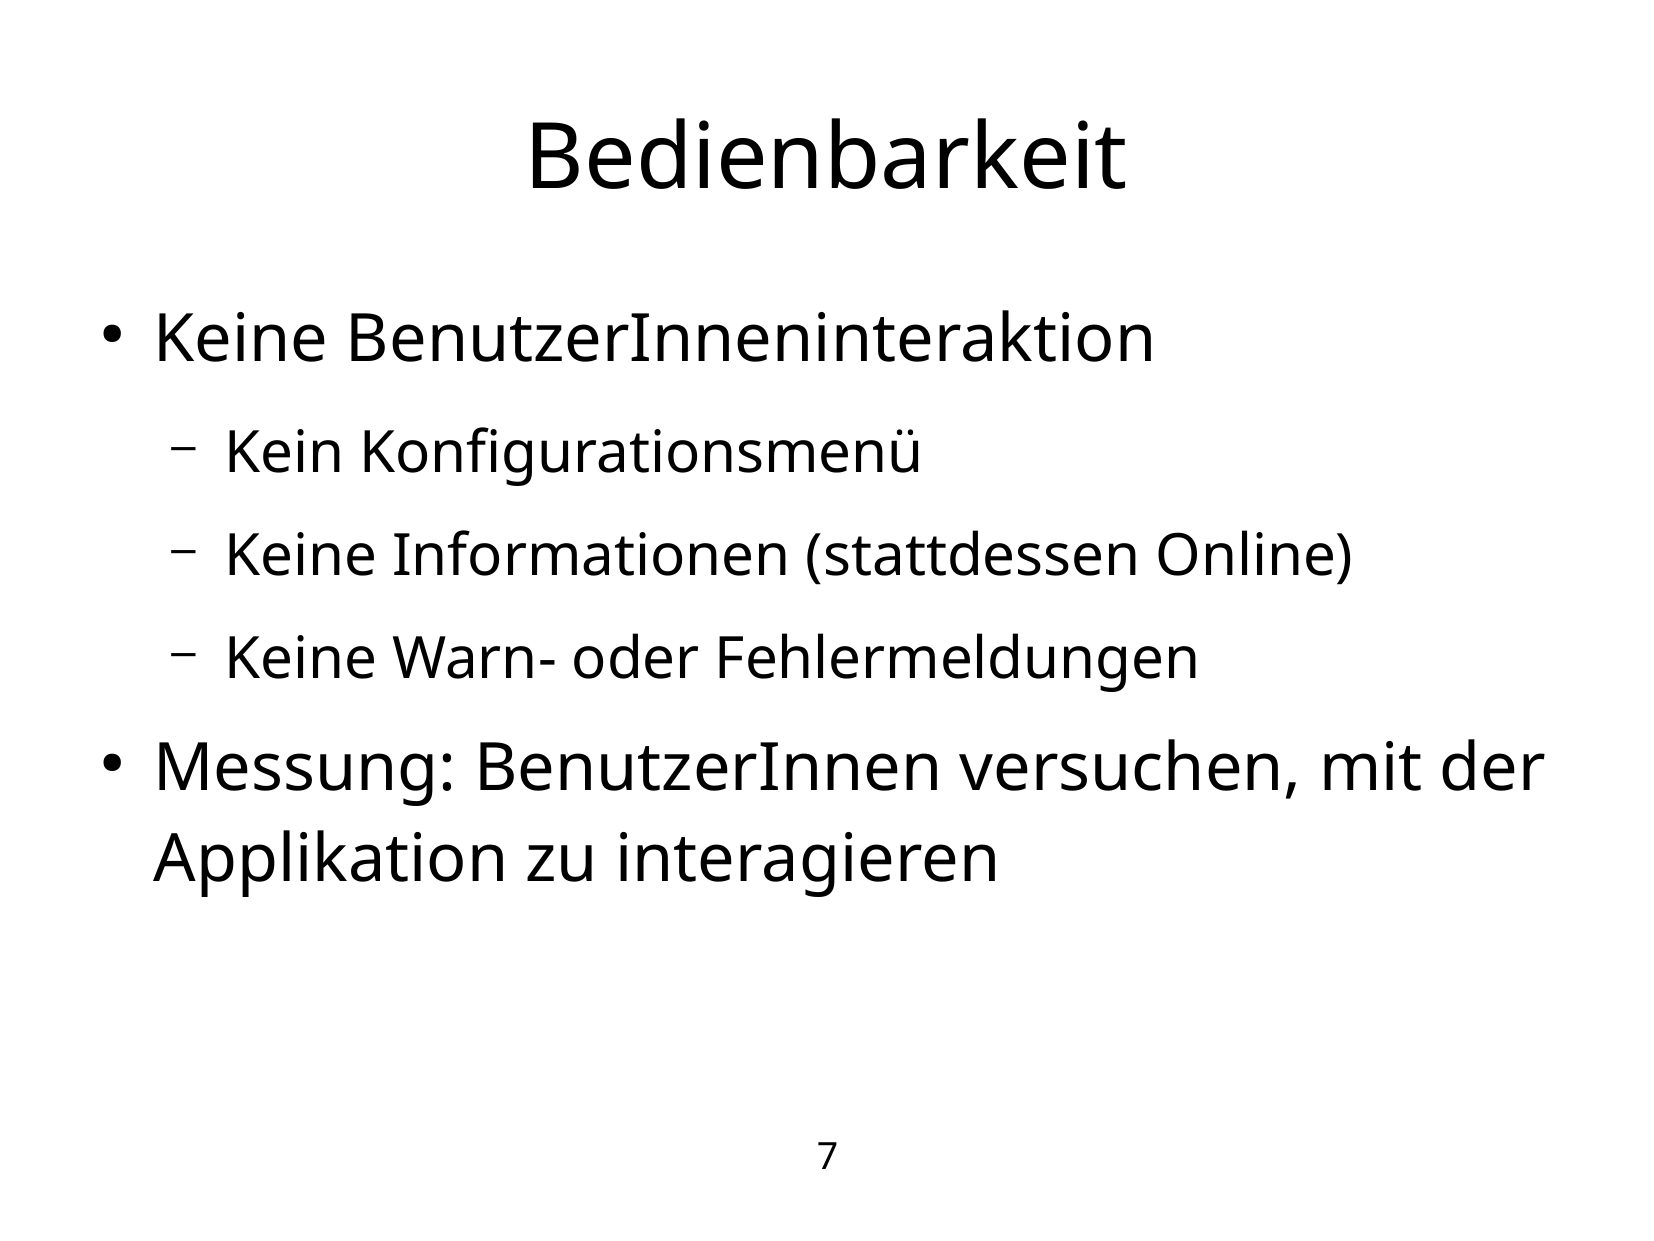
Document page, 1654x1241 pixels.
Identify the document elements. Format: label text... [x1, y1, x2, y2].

list Keine BenutzerInneninteraktion Kein Konfigurationsmenü Keine Informationen (stattdessen Online) Keine Warn- oder Fehlermeldungen Messung: BenutzerInnen versuchen, mit der Applikation zu interagieren [82, 290, 1571, 1010]
title Bedienbarkeit [82, 49, 1571, 257]
